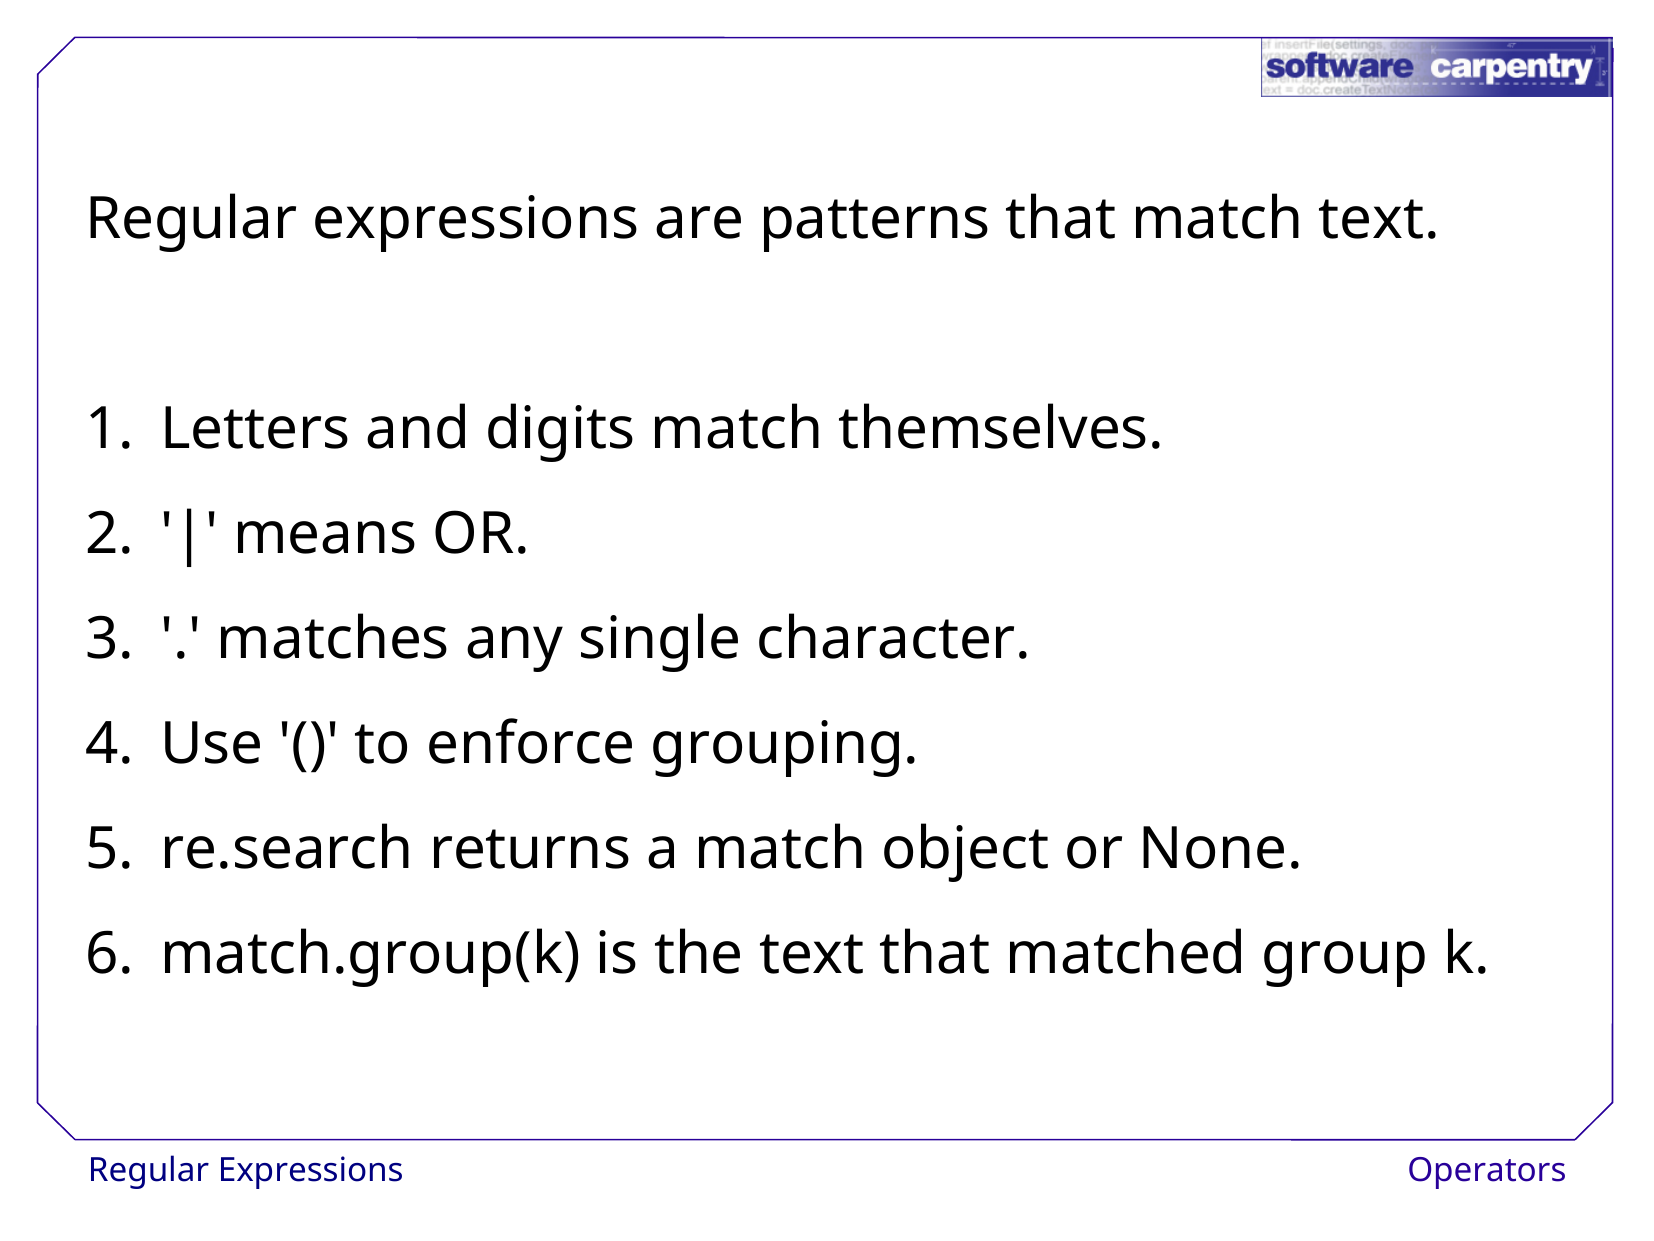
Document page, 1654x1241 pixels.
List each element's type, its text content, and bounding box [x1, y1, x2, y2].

picture [1261, 39, 1613, 97]
text_box Regular expressions are patterns that match text. Letters and digits match themselves. '|' means OR. '.' matches any single character. Use '()' to enforce grouping. re.search returns a match object or None. match.group(k) is the text that matched group k. [70, 137, 1606, 993]
